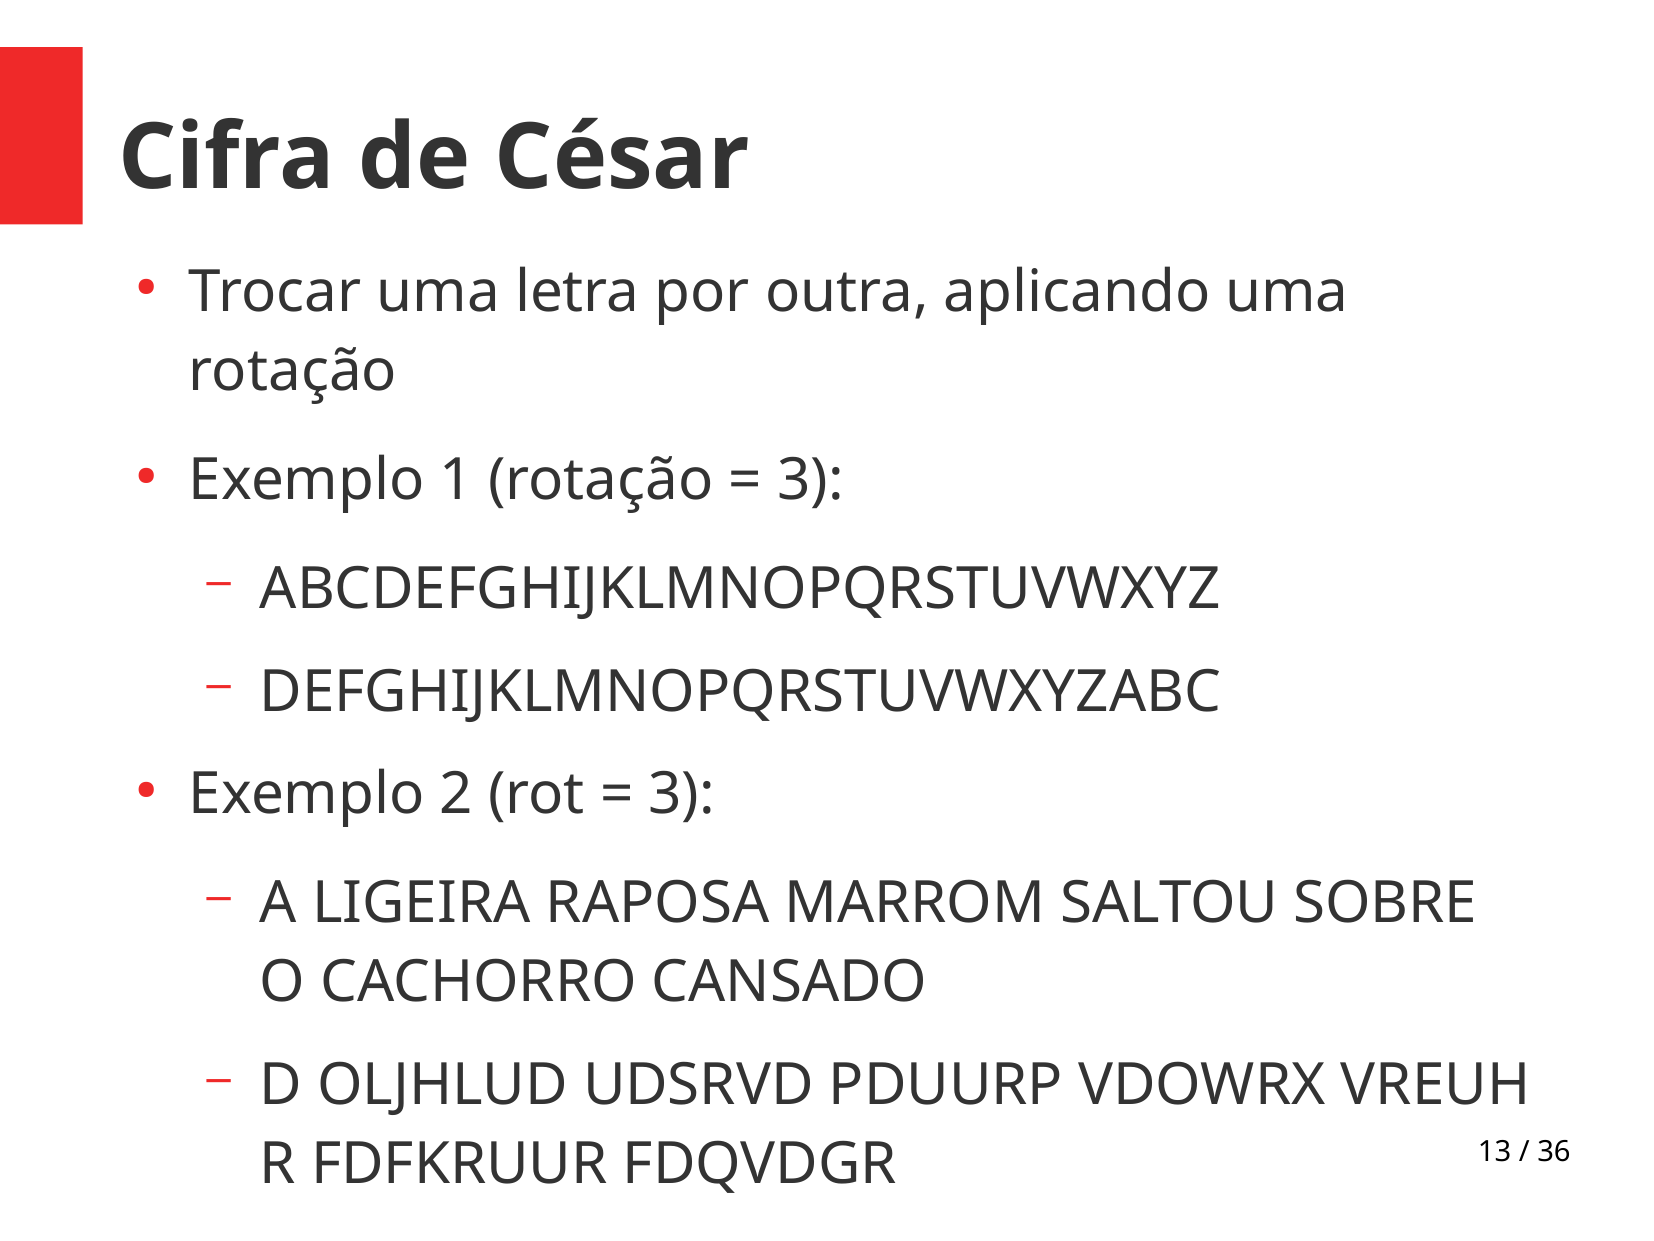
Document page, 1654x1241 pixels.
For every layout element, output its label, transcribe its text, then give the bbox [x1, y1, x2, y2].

title Cifra de César [118, 49, 1571, 257]
list Trocar uma letra por outra, aplicando uma rotação Exemplo 1 (rotação = 3): ABCDEFGHIJKLMNOPQRSTUVWXYZ DEFGHIJKLMNOPQRSTUVWXYZABC Exemplo 2 (rot = 3): A LIGEIRA RAPOSA MARROM SALTOU SOBRE O CACHORRO CANSADO D OLJHLUD UDSRVD PDUURP VDOWRX VREUH R FDFKRUUR FDQVDGR [118, 249, 1536, 969]
